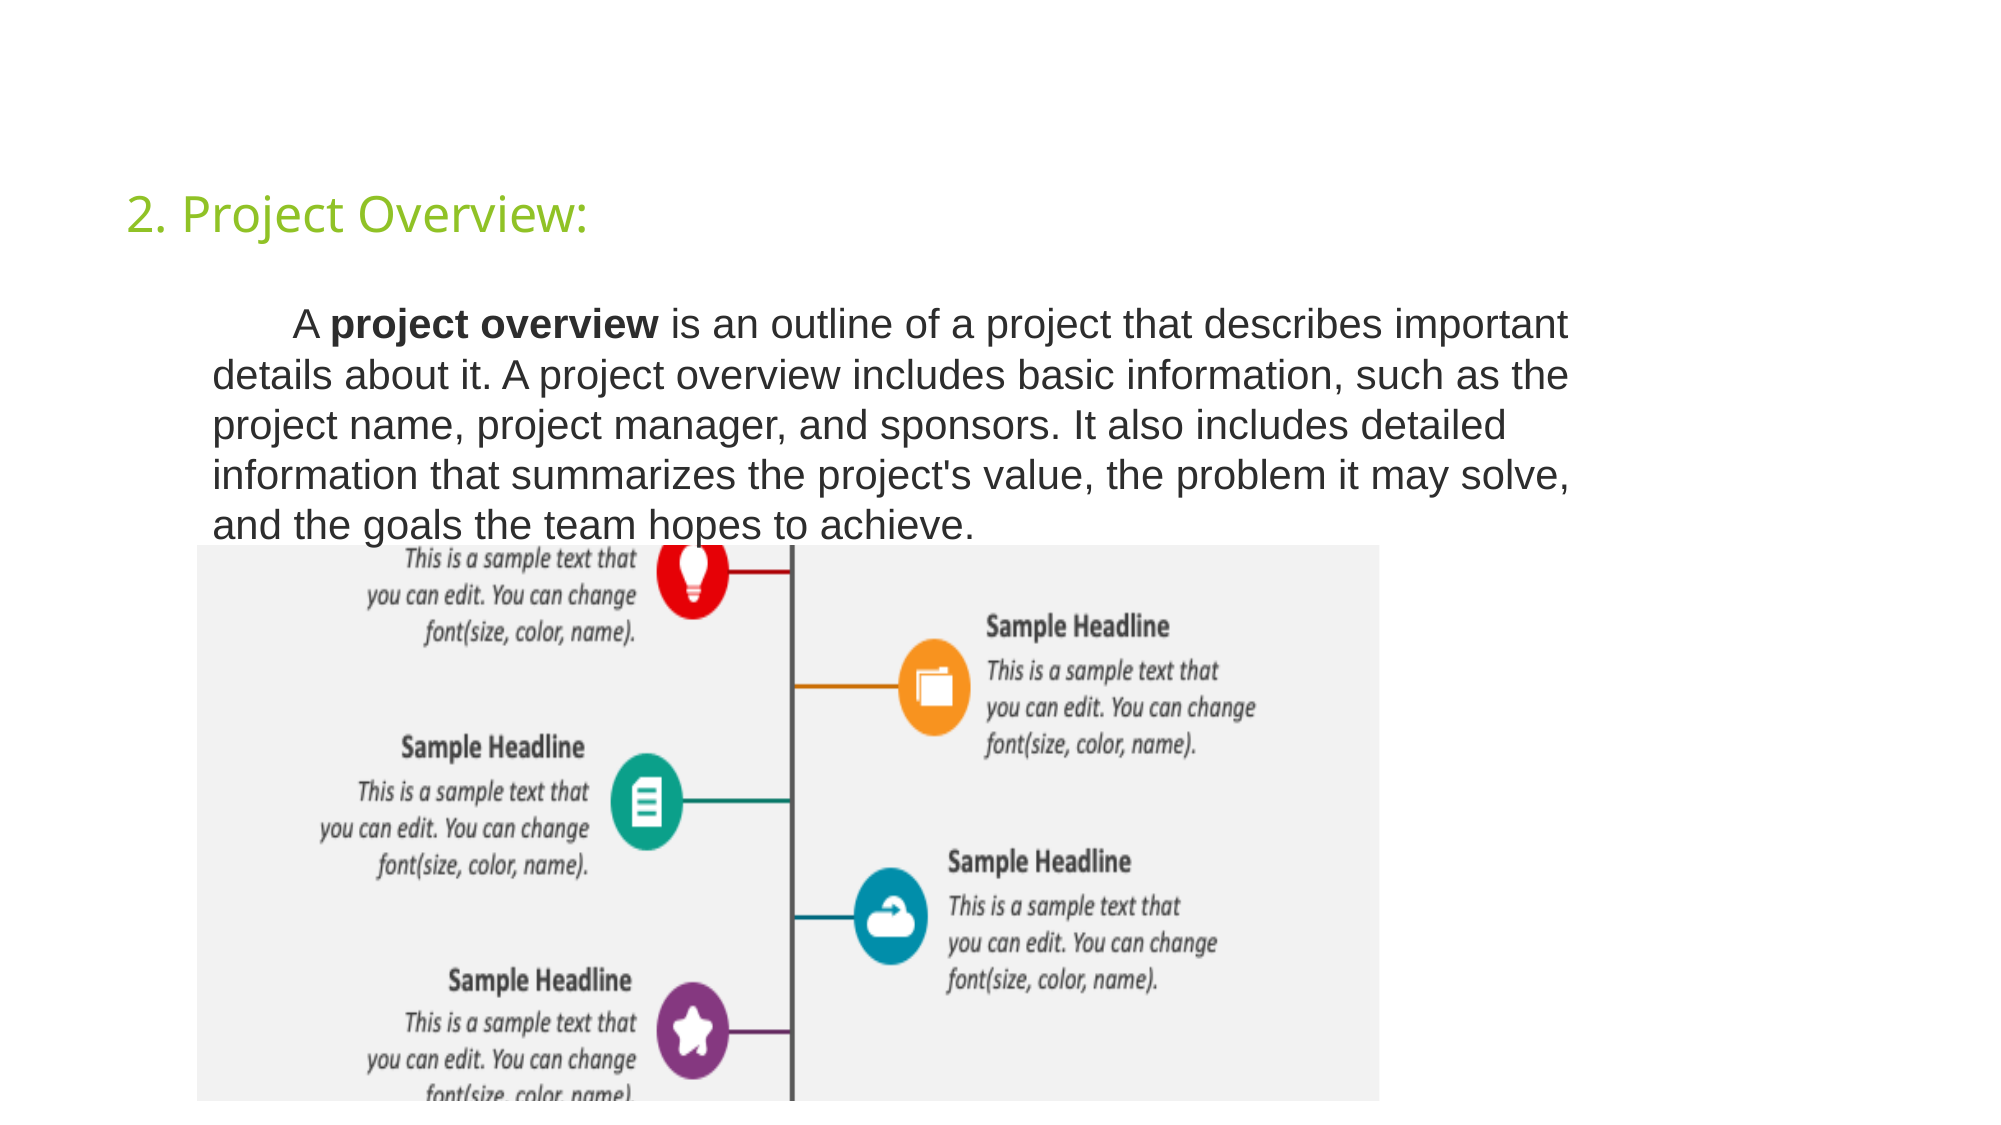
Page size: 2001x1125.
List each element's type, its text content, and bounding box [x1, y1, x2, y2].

picture [197, 651, 1380, 1101]
list A project overview is an outline of a project that describes important details about it. A project overview includes basic information, such as the project name, project manager, and sponsors. It also includes detailed information that summarizes the project's value, the problem it may solve, and the goals the team hopes to achieve. [197, 289, 1608, 651]
title 2. Project Overview: [111, 156, 1522, 250]
